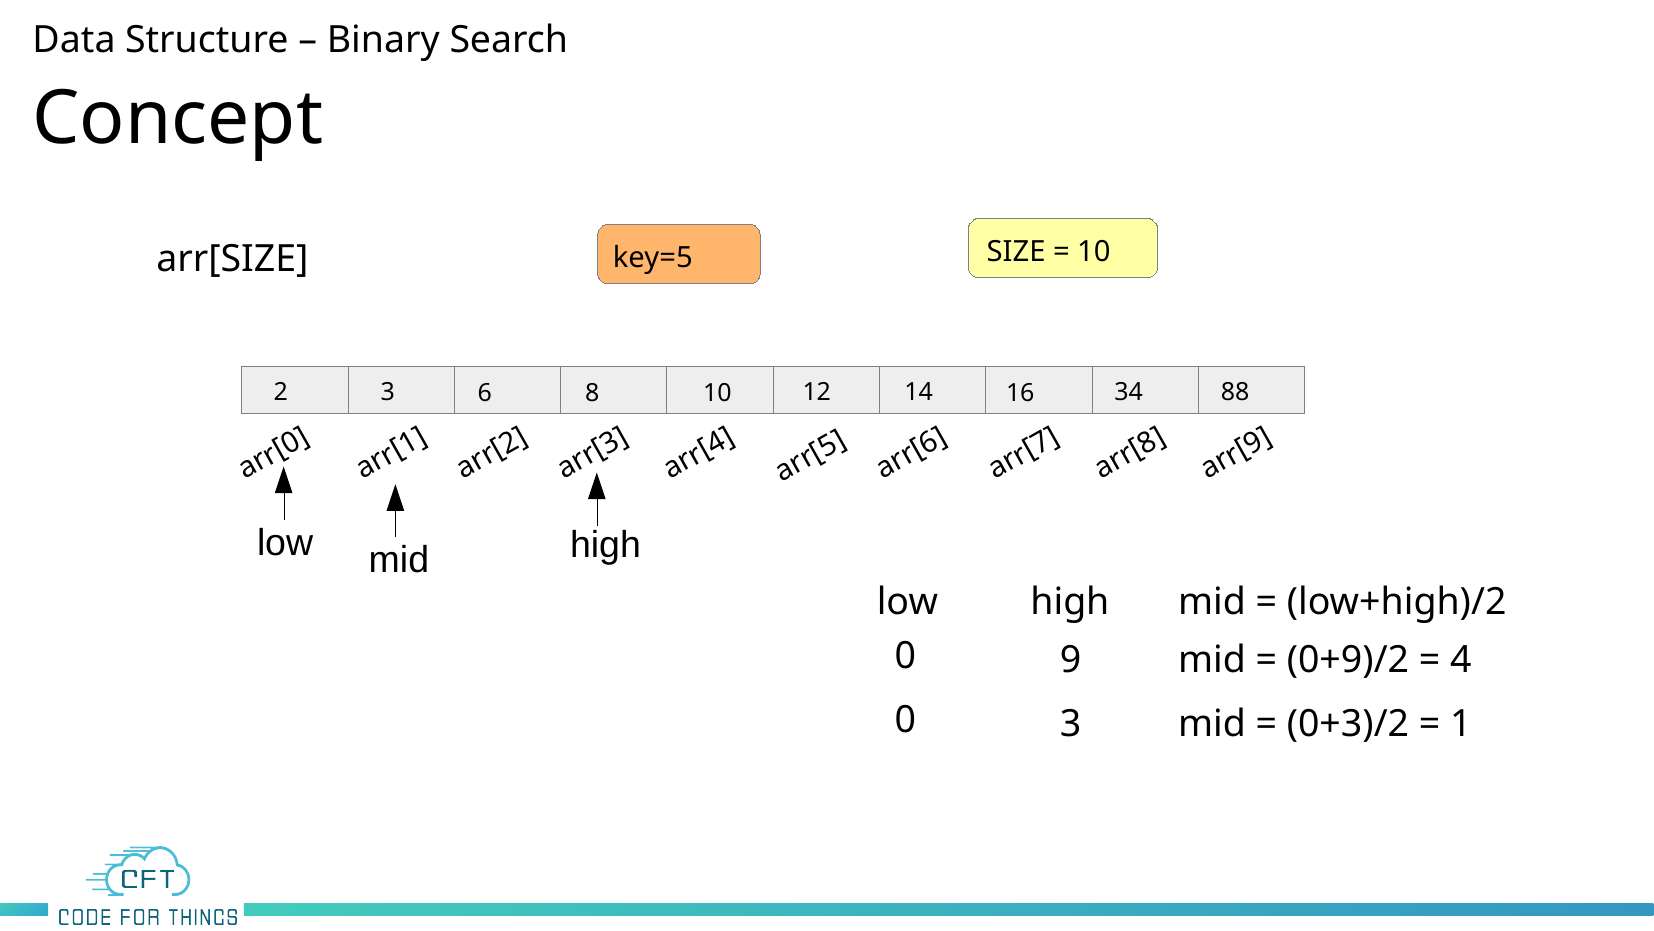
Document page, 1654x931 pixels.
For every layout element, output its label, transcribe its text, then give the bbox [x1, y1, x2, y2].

text_box 16 [991, 366, 1088, 418]
text_box arr[7] [964, 412, 1104, 505]
text_box 3 [365, 366, 436, 411]
text_box [241, 366, 285, 414]
text_box 9 [1045, 625, 1099, 684]
text_box mid = (low+high)/2 [1163, 566, 1563, 625]
text_box low [862, 566, 957, 626]
text_box [329, 366, 403, 414]
text_box high [1015, 566, 1128, 626]
text_box 12 [787, 366, 870, 411]
text_box arr[0] [212, 397, 353, 505]
text_box 14 [889, 366, 971, 418]
text_box [436, 366, 828, 414]
picture [59, 846, 237, 925]
text_box arr[3] [531, 404, 673, 505]
text_box 0 [879, 620, 934, 680]
text_box key=5 [590, 229, 768, 284]
text_box 3 [1045, 689, 1099, 748]
text_box [1288, 366, 1305, 414]
text_box arr[6] [857, 404, 992, 505]
text_box [870, 366, 889, 414]
text_box mid = (0+9)/2 = 4 [1163, 625, 1654, 686]
text_box arr[5] [750, 407, 891, 508]
text_box arr[9] [1175, 390, 1317, 505]
text_box 2 [258, 366, 329, 411]
text_box SIZE = 10 [971, 222, 1152, 272]
text_box arr[4] [641, 412, 780, 505]
text_box 0 [879, 685, 934, 744]
text_box 8 [570, 367, 652, 412]
text_box [971, 366, 991, 414]
text_box 6 [462, 367, 545, 412]
text_box mid = (0+3)/2 = 1 [1163, 689, 1654, 750]
text_box [1181, 366, 1206, 414]
text_box arr[1] [330, 389, 467, 505]
text_box [1088, 366, 1099, 414]
text_box arr[8] [1072, 389, 1207, 505]
text_box low [242, 513, 328, 571]
text_box 34 [1099, 366, 1181, 418]
text_box arr[2] [430, 393, 567, 505]
text_box [968, 218, 1158, 278]
title Data Structure – Binary Search Concept [32, 12, 1184, 166]
text_box high [555, 516, 656, 573]
text_box [599, 224, 759, 229]
text_box 10 [688, 367, 774, 412]
text_box 88 [1206, 366, 1288, 418]
text_box mid [354, 531, 444, 589]
text_box arr[SIZE] [141, 224, 355, 291]
